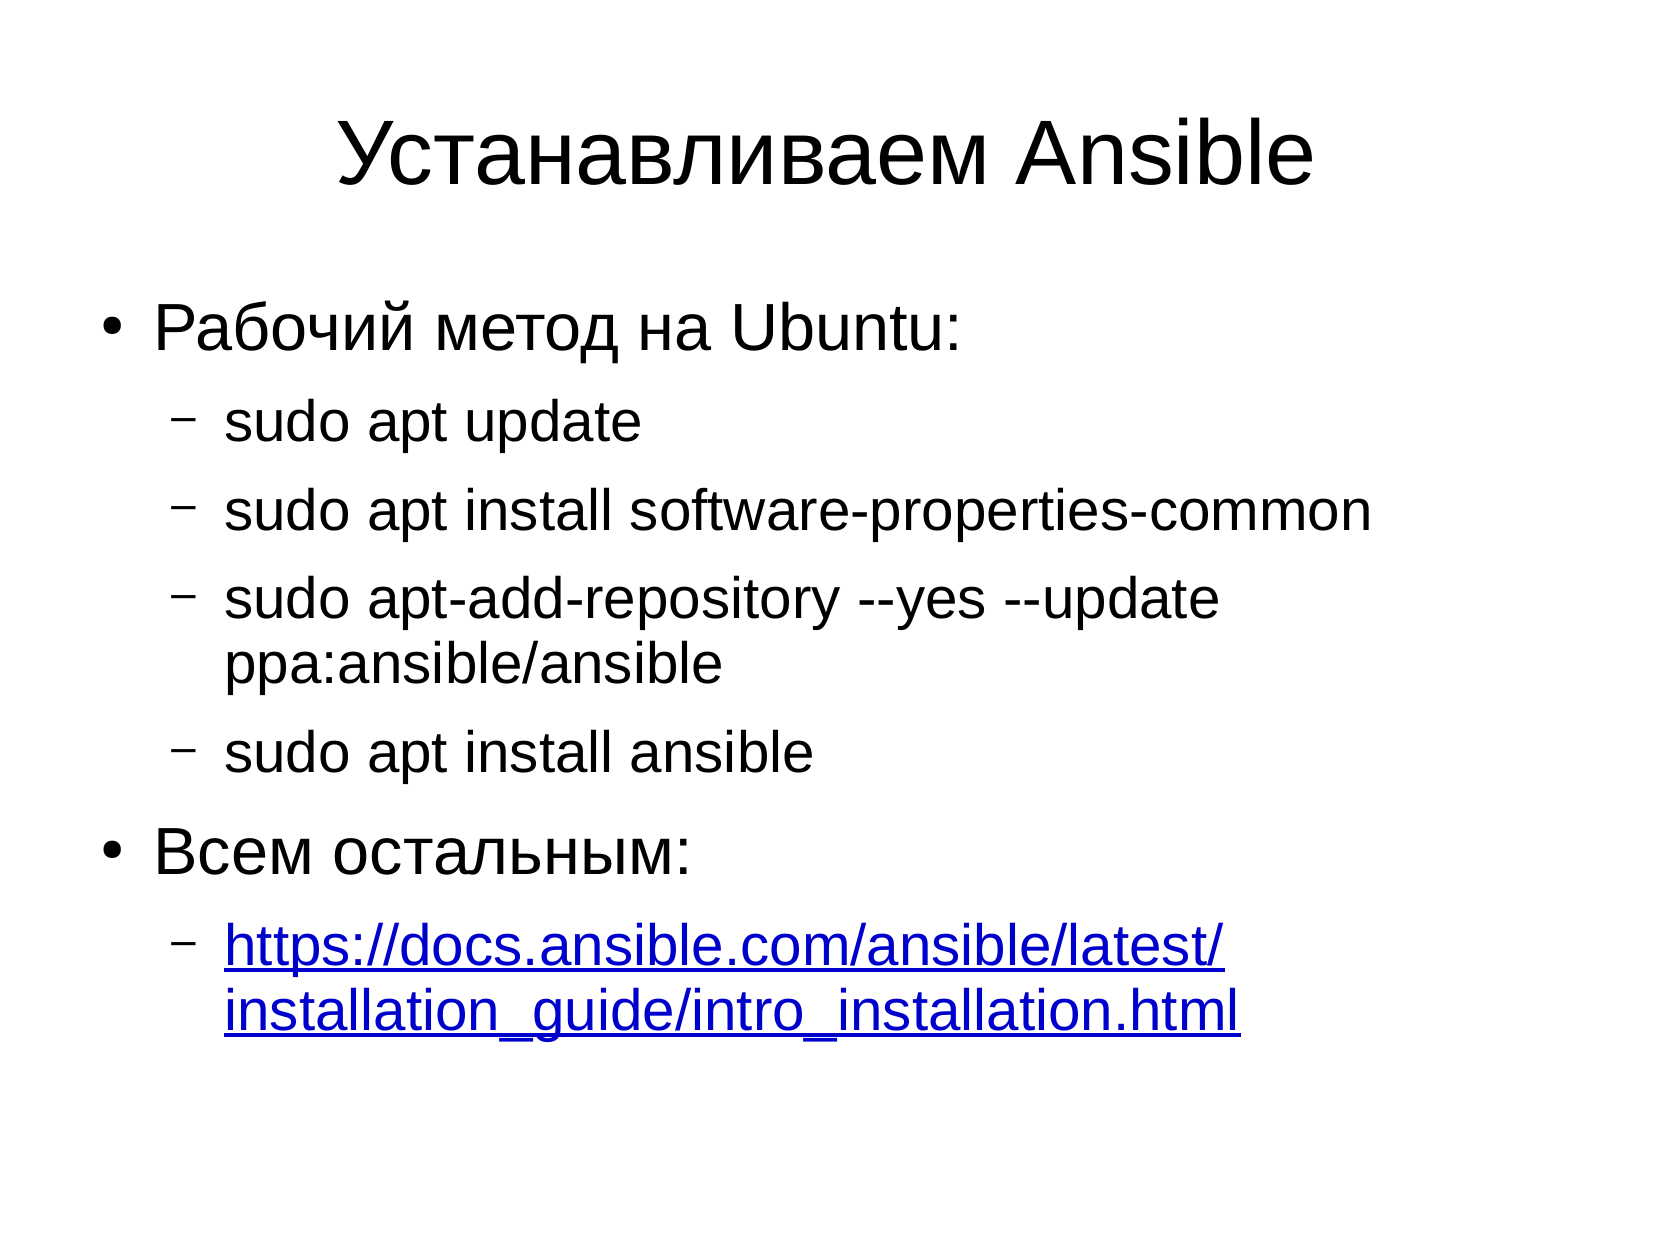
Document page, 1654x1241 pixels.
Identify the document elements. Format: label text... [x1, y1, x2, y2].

list Рабочий метод на Ubuntu: sudo apt update sudo apt install software-properties-common sudo apt-add-repository --yes --update ppa:ansible/ansible sudo apt install ansible Всем остальным: https://docs.ansible.com/ansible/latest/installation_guide/intro_installation.html [82, 290, 1571, 1171]
title Устанавливаем Ansible [82, 49, 1571, 257]
